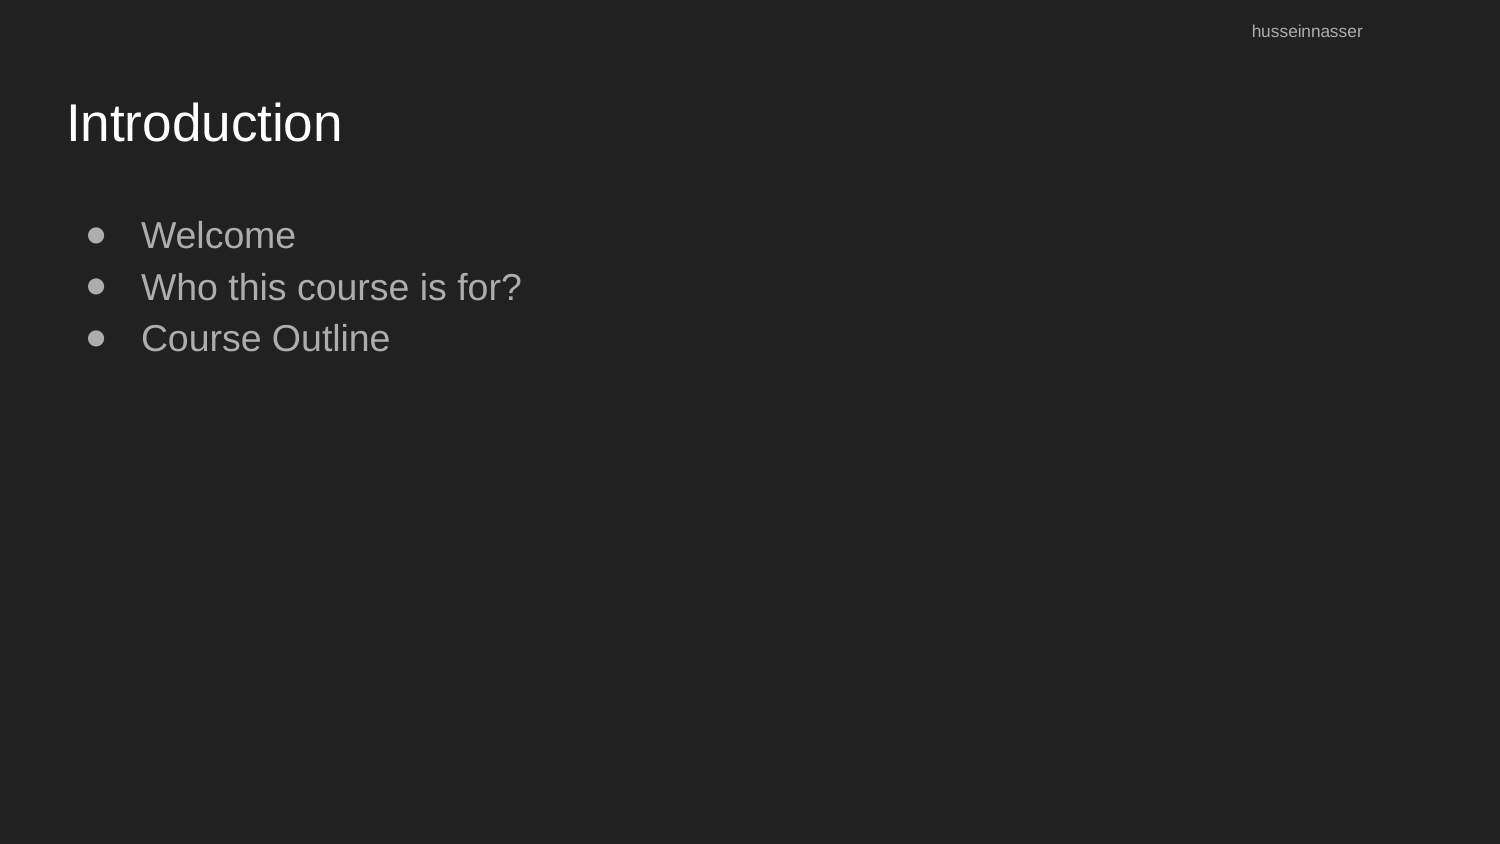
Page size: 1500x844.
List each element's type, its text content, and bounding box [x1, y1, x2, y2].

list Welcome Who this course is for? Course Outline [51, 189, 1449, 750]
subtitle husseinnasser [1236, 11, 1492, 53]
title Introduction [51, 72, 1449, 167]
